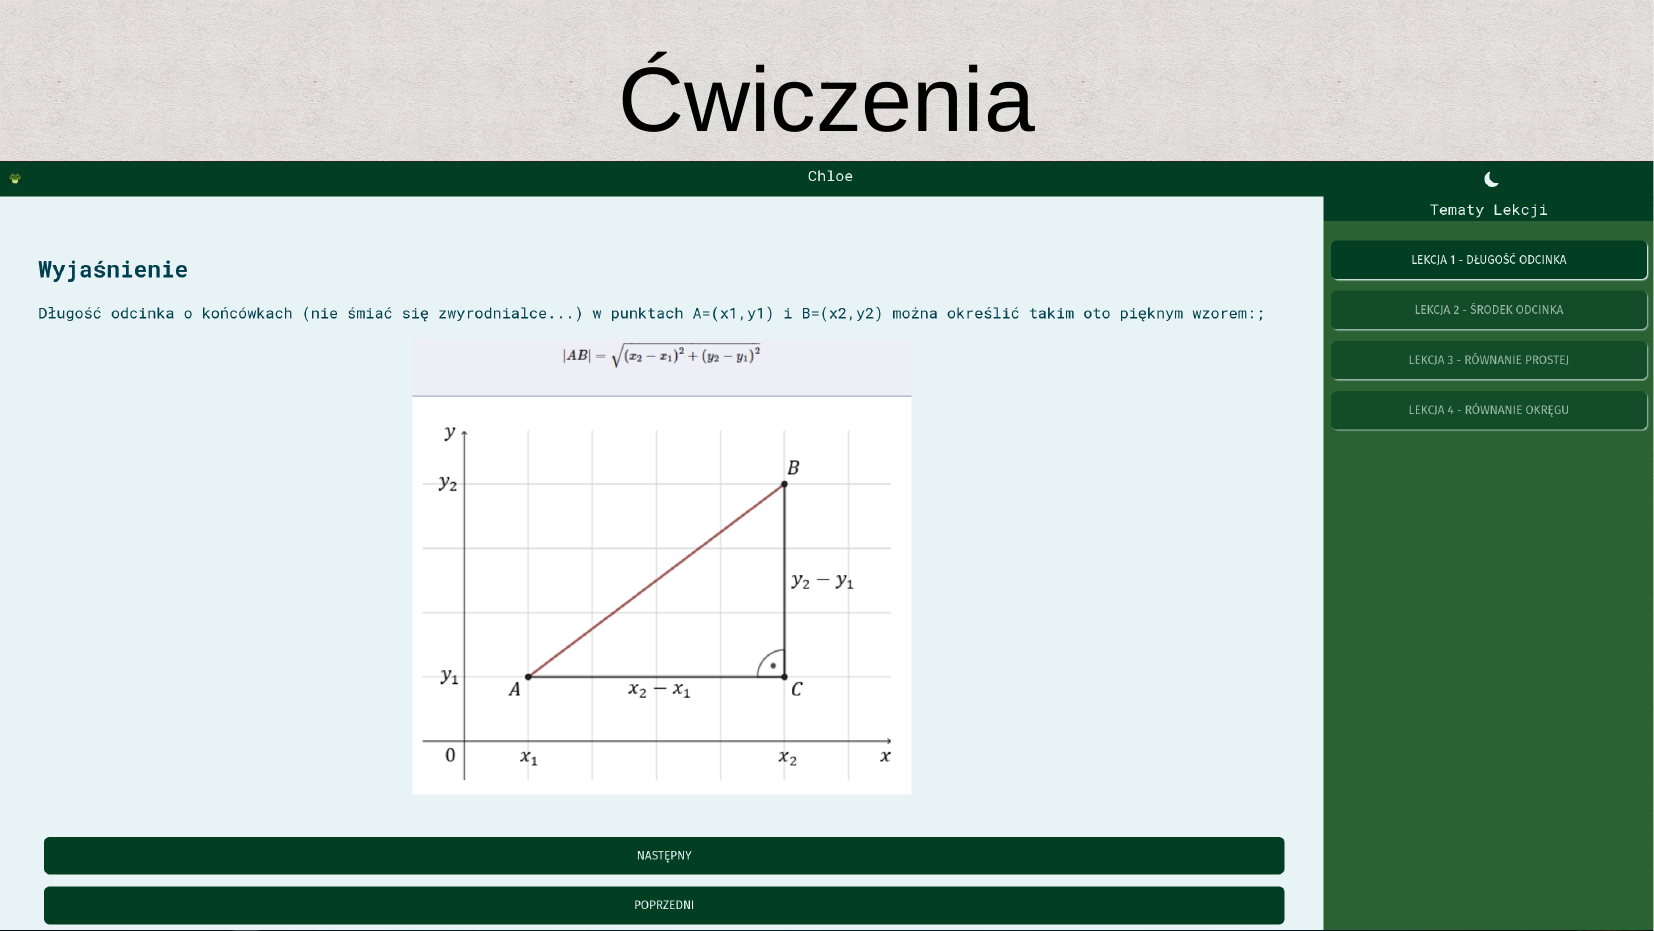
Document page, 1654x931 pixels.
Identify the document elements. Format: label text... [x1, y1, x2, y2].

picture [0, 0, 1654, 931]
title Ćwiczenia [82, 21, 1571, 161]
